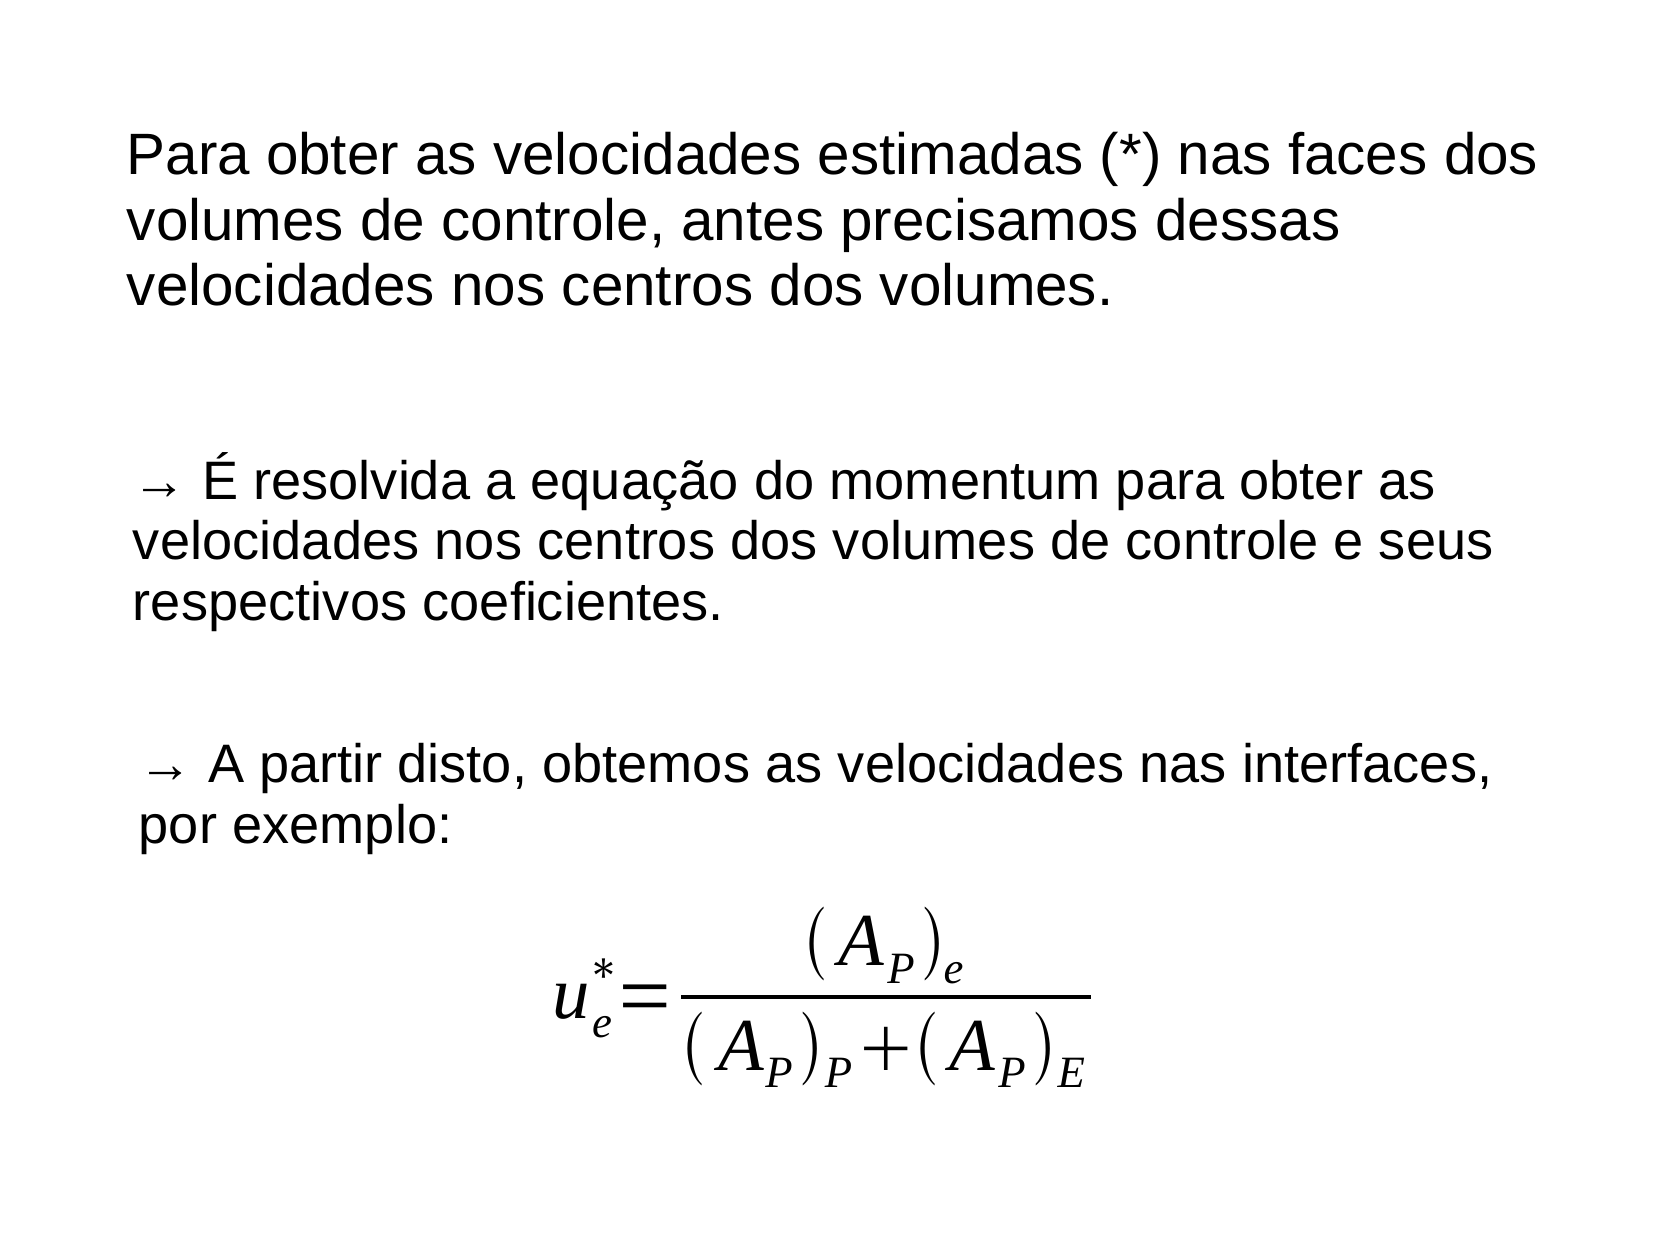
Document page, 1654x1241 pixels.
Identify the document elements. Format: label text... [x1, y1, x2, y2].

text_box → A partir disto, obtemos as velocidades nas interfaces, por exemplo: [124, 726, 1479, 923]
text_box Para obter as velocidades estimadas (*) nas faces dos volumes de controle, antes precisamos dessas velocidades nos centros dos volumes. [112, 114, 1572, 325]
text_box → É resolvida a equação do momentum para obter as velocidades nos centros dos volumes de controle e seus respectivos coeficientes. [118, 442, 1493, 640]
chart [545, 898, 1101, 1097]
